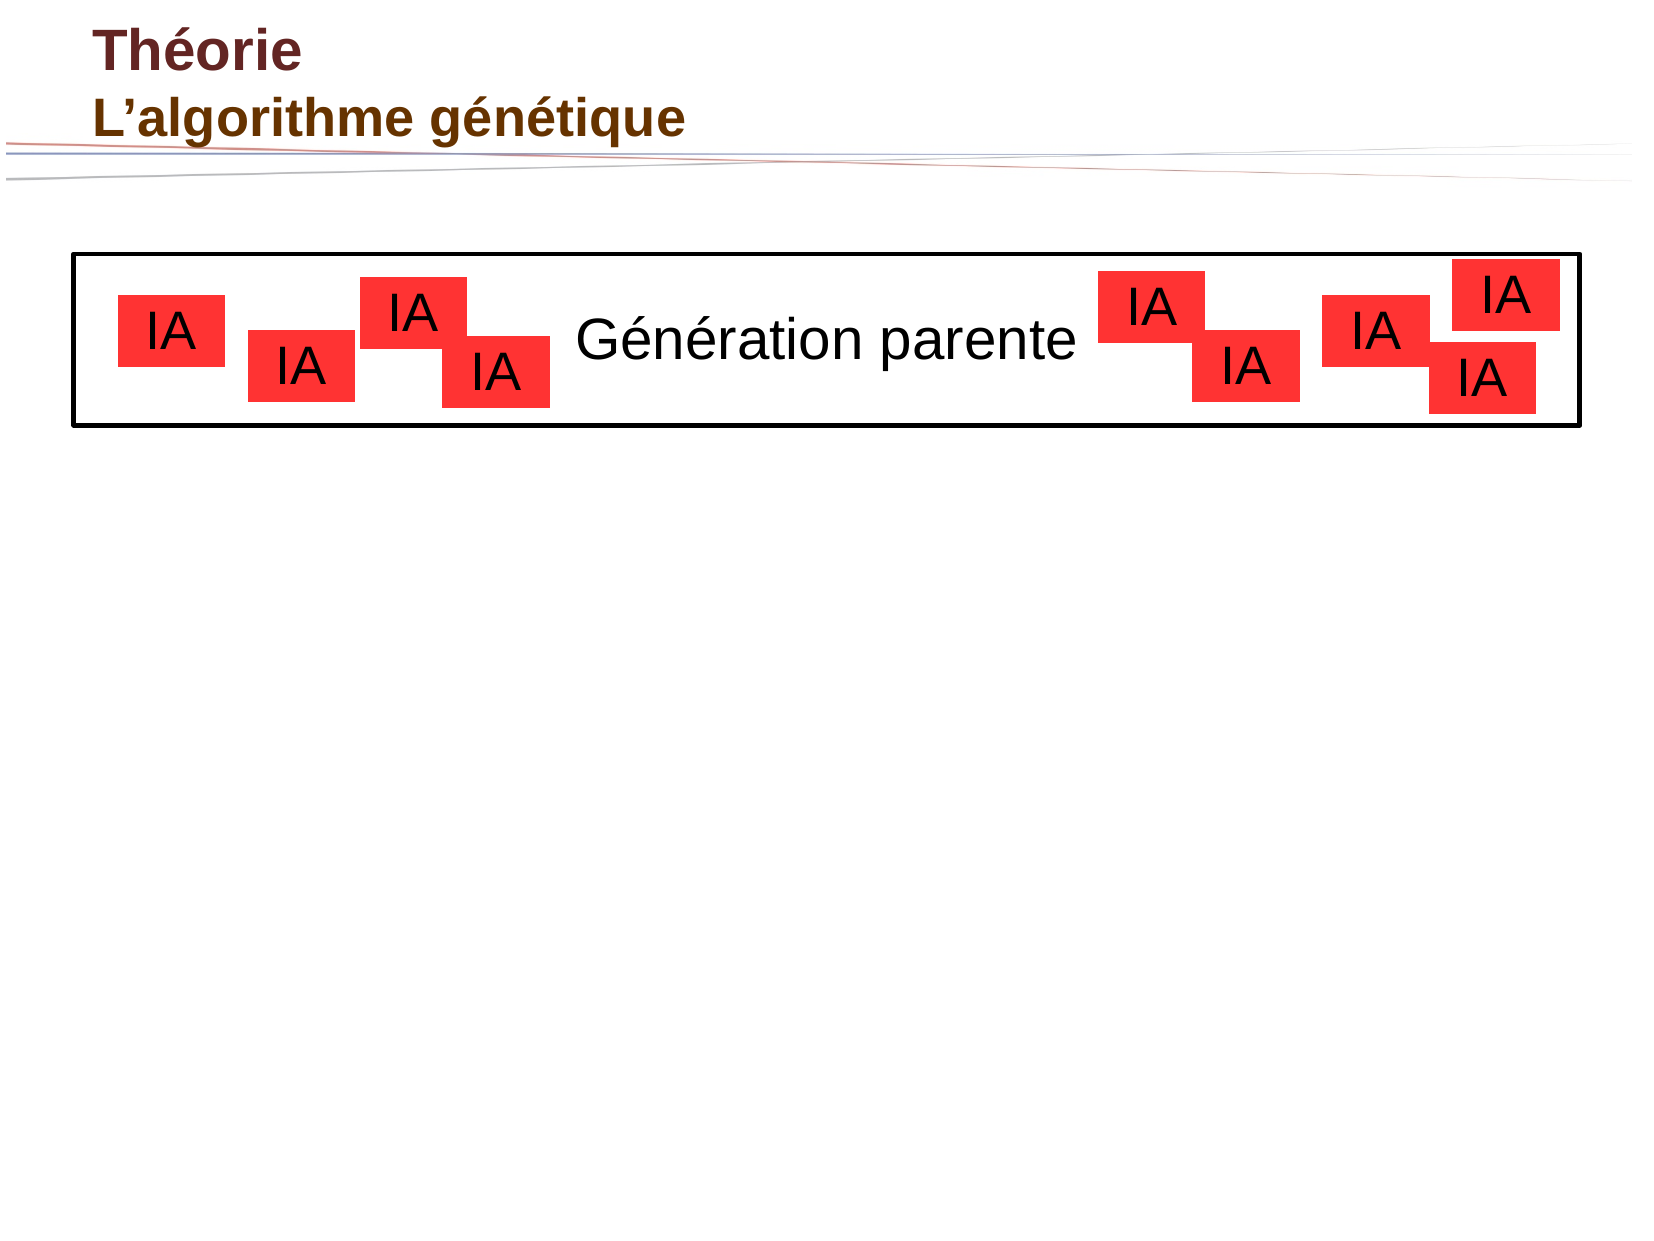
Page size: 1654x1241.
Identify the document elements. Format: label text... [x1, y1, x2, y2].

text_box IA [118, 295, 225, 367]
text_box IA [360, 277, 467, 349]
text_box IA [1429, 342, 1536, 414]
text_box Génération parente [73, 253, 1580, 426]
text_box IA [1098, 271, 1205, 343]
text_box IA [1192, 330, 1300, 402]
text_box IA [1452, 259, 1560, 331]
text_box IA [248, 330, 355, 402]
text_box IA [1322, 295, 1430, 367]
text_box IA [442, 336, 550, 408]
title Théorie L’algorithme génétique [0, 11, 780, 130]
picture [6, 133, 1632, 208]
